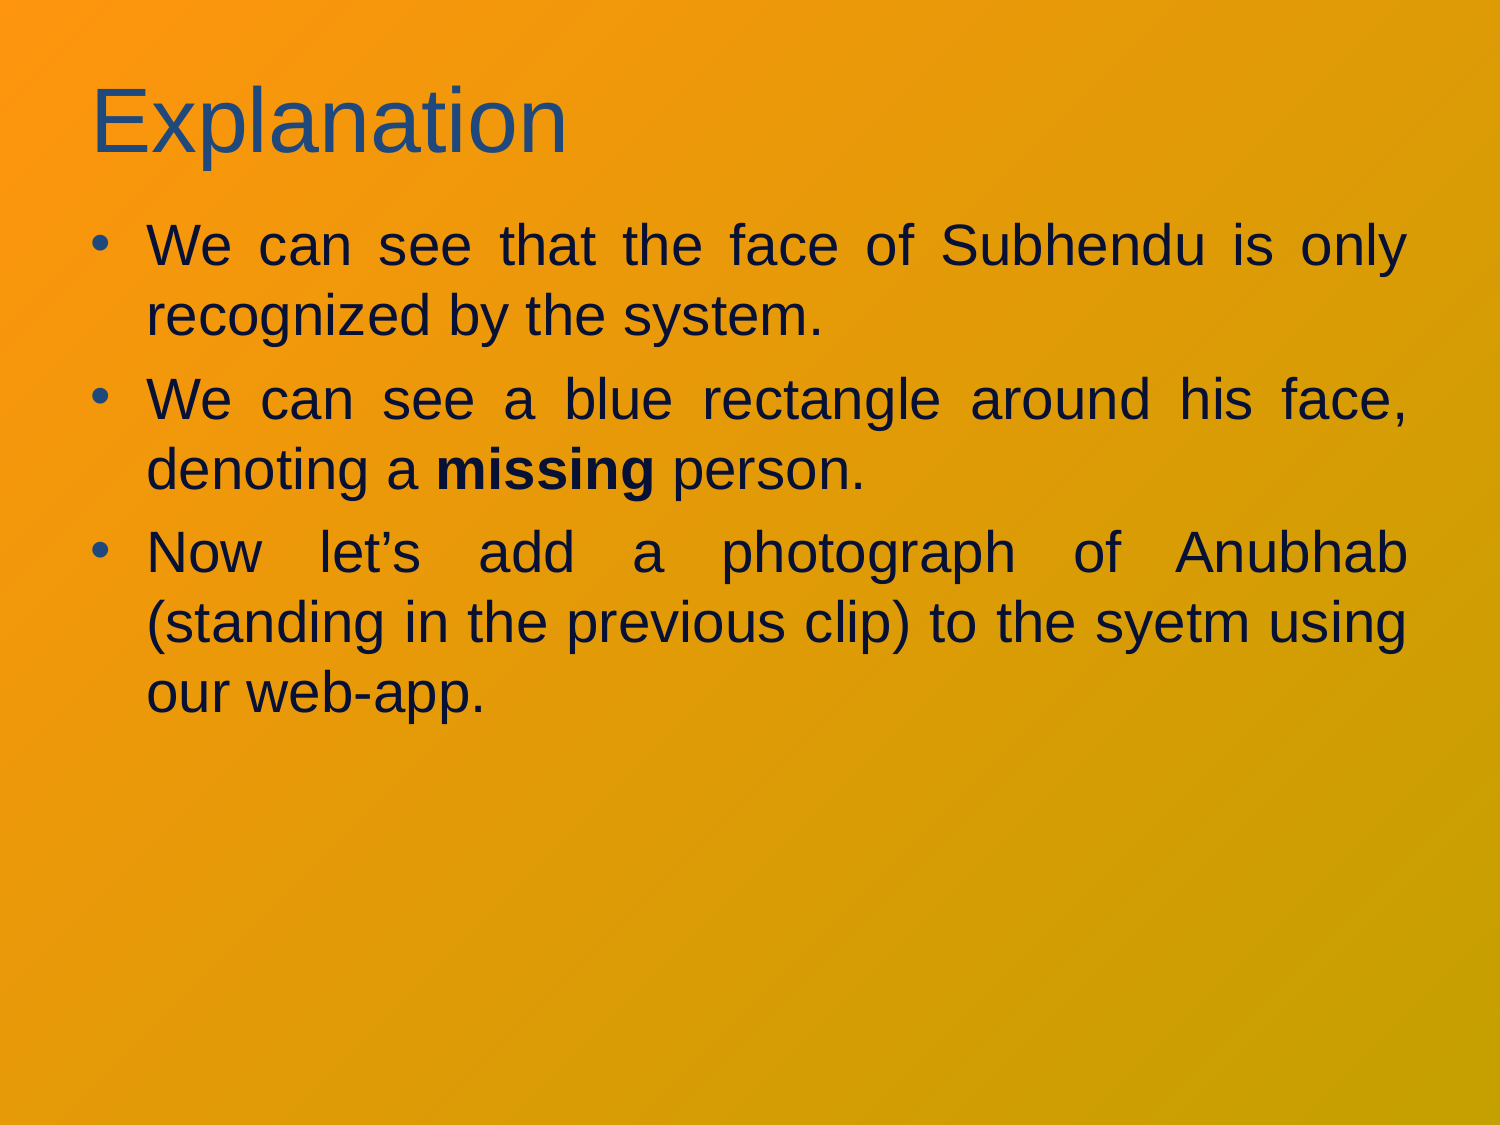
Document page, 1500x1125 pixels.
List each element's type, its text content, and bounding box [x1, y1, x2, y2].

title Explanation [75, 45, 1425, 188]
list We can see that the face of Subhendu is only recognized by the system. We can see a blue rectangle around his face, denoting a missing person. Now let’s add a photograph of Anubhab (standing in the previous clip) to the syetm using our web-app. [75, 200, 1425, 1005]
